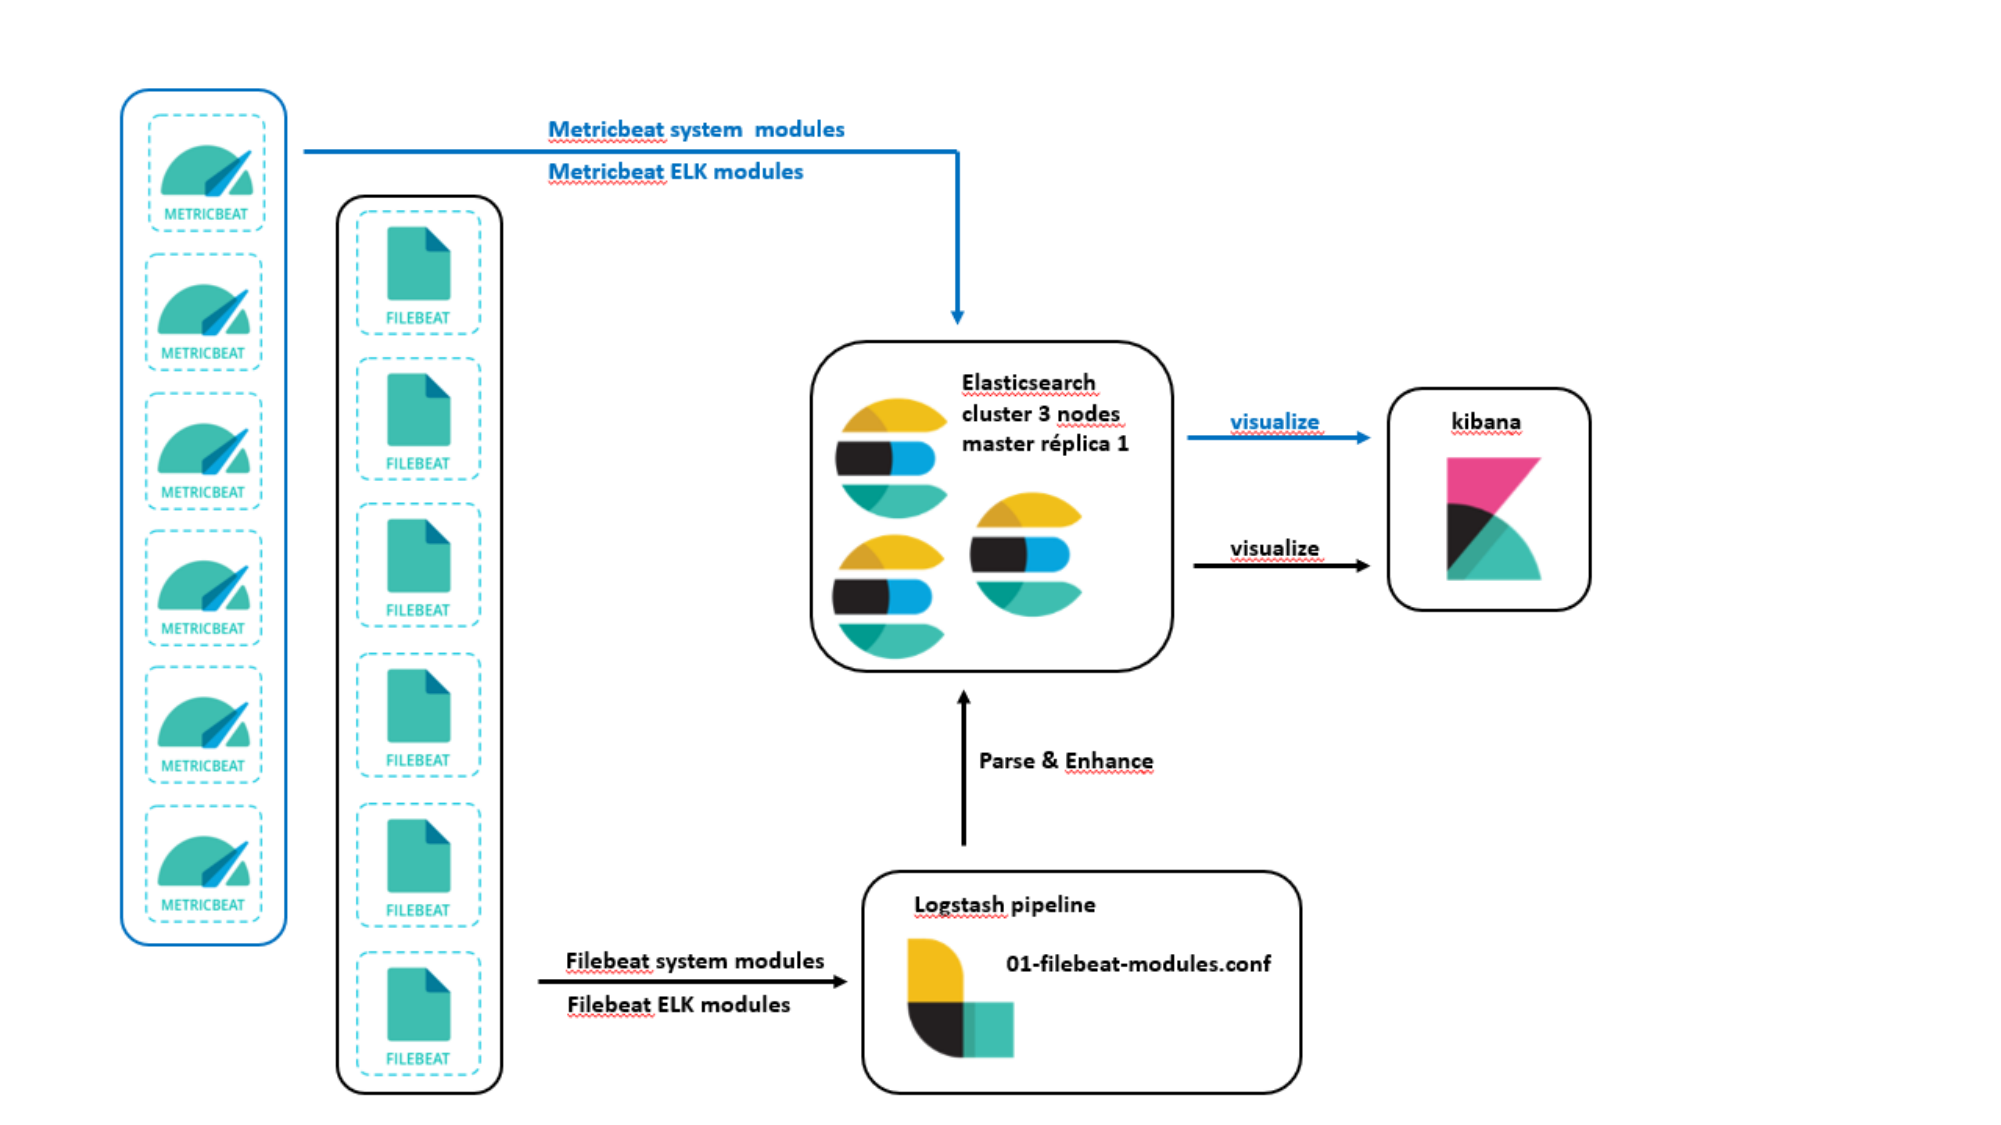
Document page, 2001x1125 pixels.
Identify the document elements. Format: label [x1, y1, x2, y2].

picture [89, 73, 1614, 1114]
